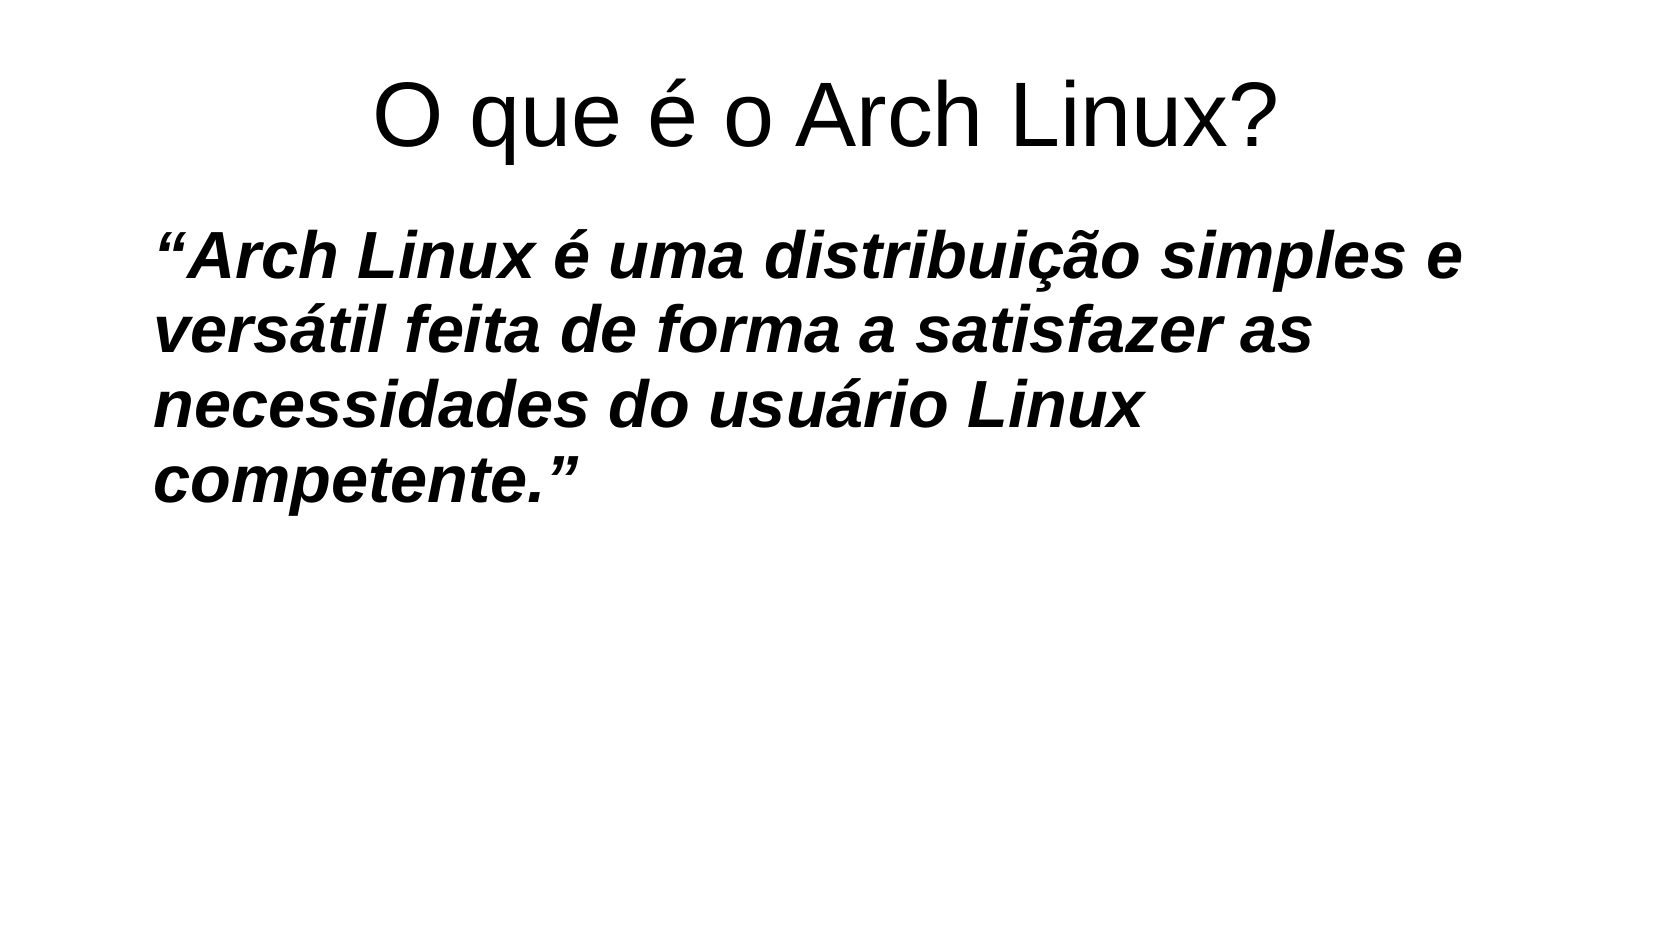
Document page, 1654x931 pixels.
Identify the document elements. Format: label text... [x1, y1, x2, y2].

list “Arch Linux é uma distribuição simples e versátil feita de forma a satisfazer as necessidades do usuário Linux competente.” [82, 217, 1571, 758]
title O que é o Arch Linux? [82, 37, 1571, 193]
